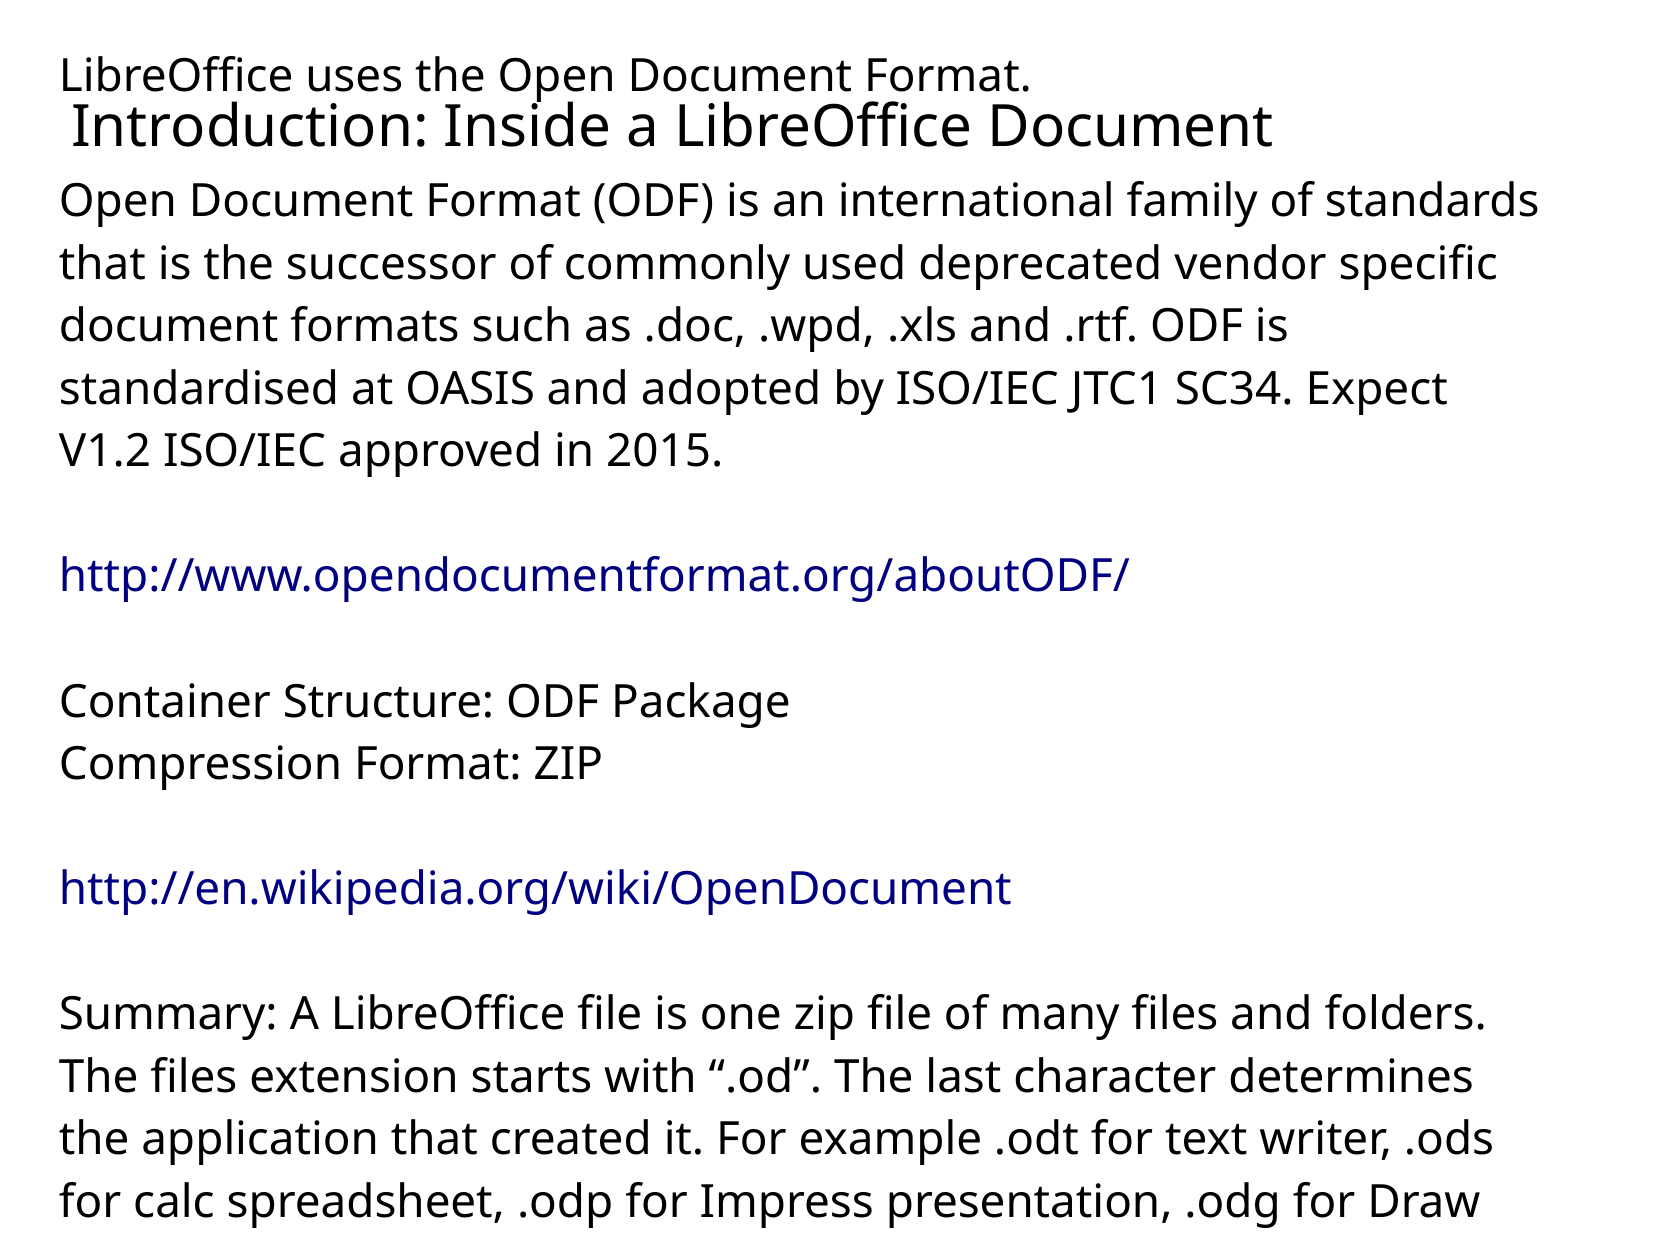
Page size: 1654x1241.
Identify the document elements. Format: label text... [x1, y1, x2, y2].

text_box LibreOffice uses the Open Document Format. Open Document Format (ODF) is an international family of standards that is the successor of commonly used deprecated vendor specific document formats such as .doc, .wpd, .xls and .rtf. ODF is standardised at OASIS and adopted by ISO/IEC JTC1 SC34. Expect V1.2 ISO/IEC approved in 2015. http://www.opendocumentformat.org/aboutODF/ Container Structure: ODF Package Compression Format: ZIP http://en.wikipedia.org/wiki/OpenDocument Summary: A LibreOffice file is one zip file of many files and folders. The files extension starts with “.od”. The last character determines the application that created it. For example .odt for text writer, .ods for calc spreadsheet, .odp for Impress presentation, .odg for Draw graphics. [59, 193, 1548, 1205]
title Introduction: Inside a LibreOffice Document [70, 71, 1560, 178]
